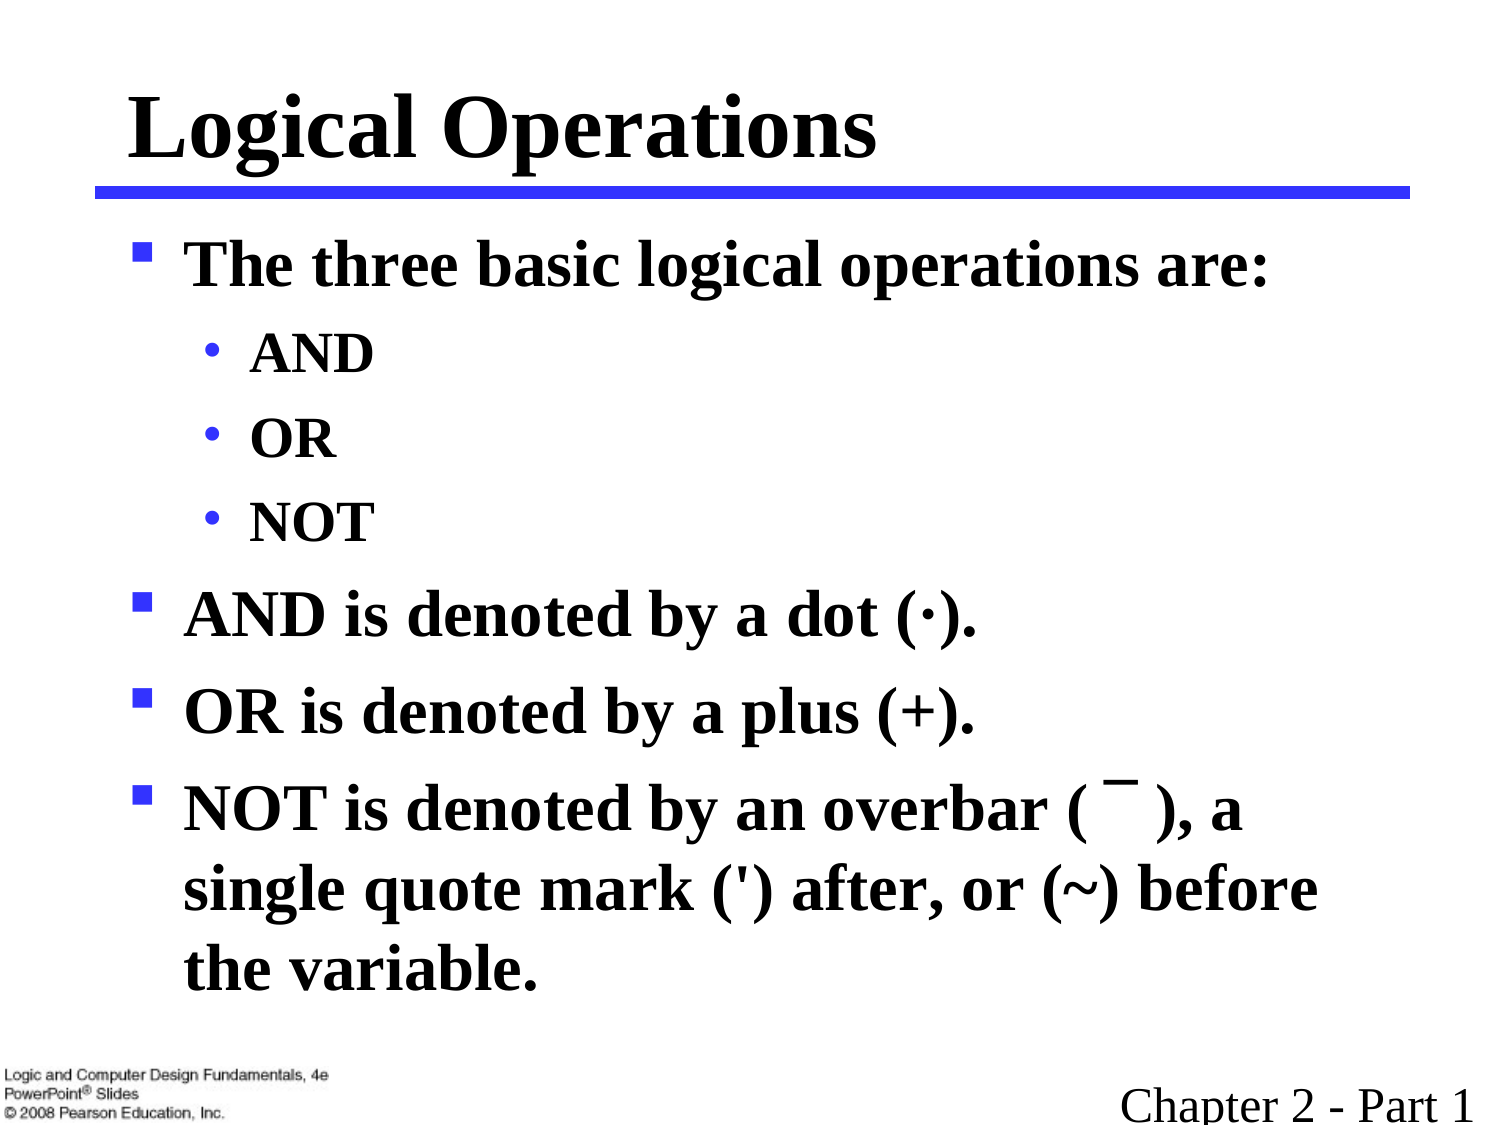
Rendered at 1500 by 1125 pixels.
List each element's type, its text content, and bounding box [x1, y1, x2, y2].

picture [4, 1066, 329, 1123]
title Logical Operations [112, 37, 1388, 205]
list The three basic logical operations are: AND OR NOT AND is denoted by a dot (·). OR is denoted by a plus (+). NOT is denoted by an overbar ( ¯ ), a single quote mark (') after, or (~) before the variable. [112, 212, 1388, 1111]
